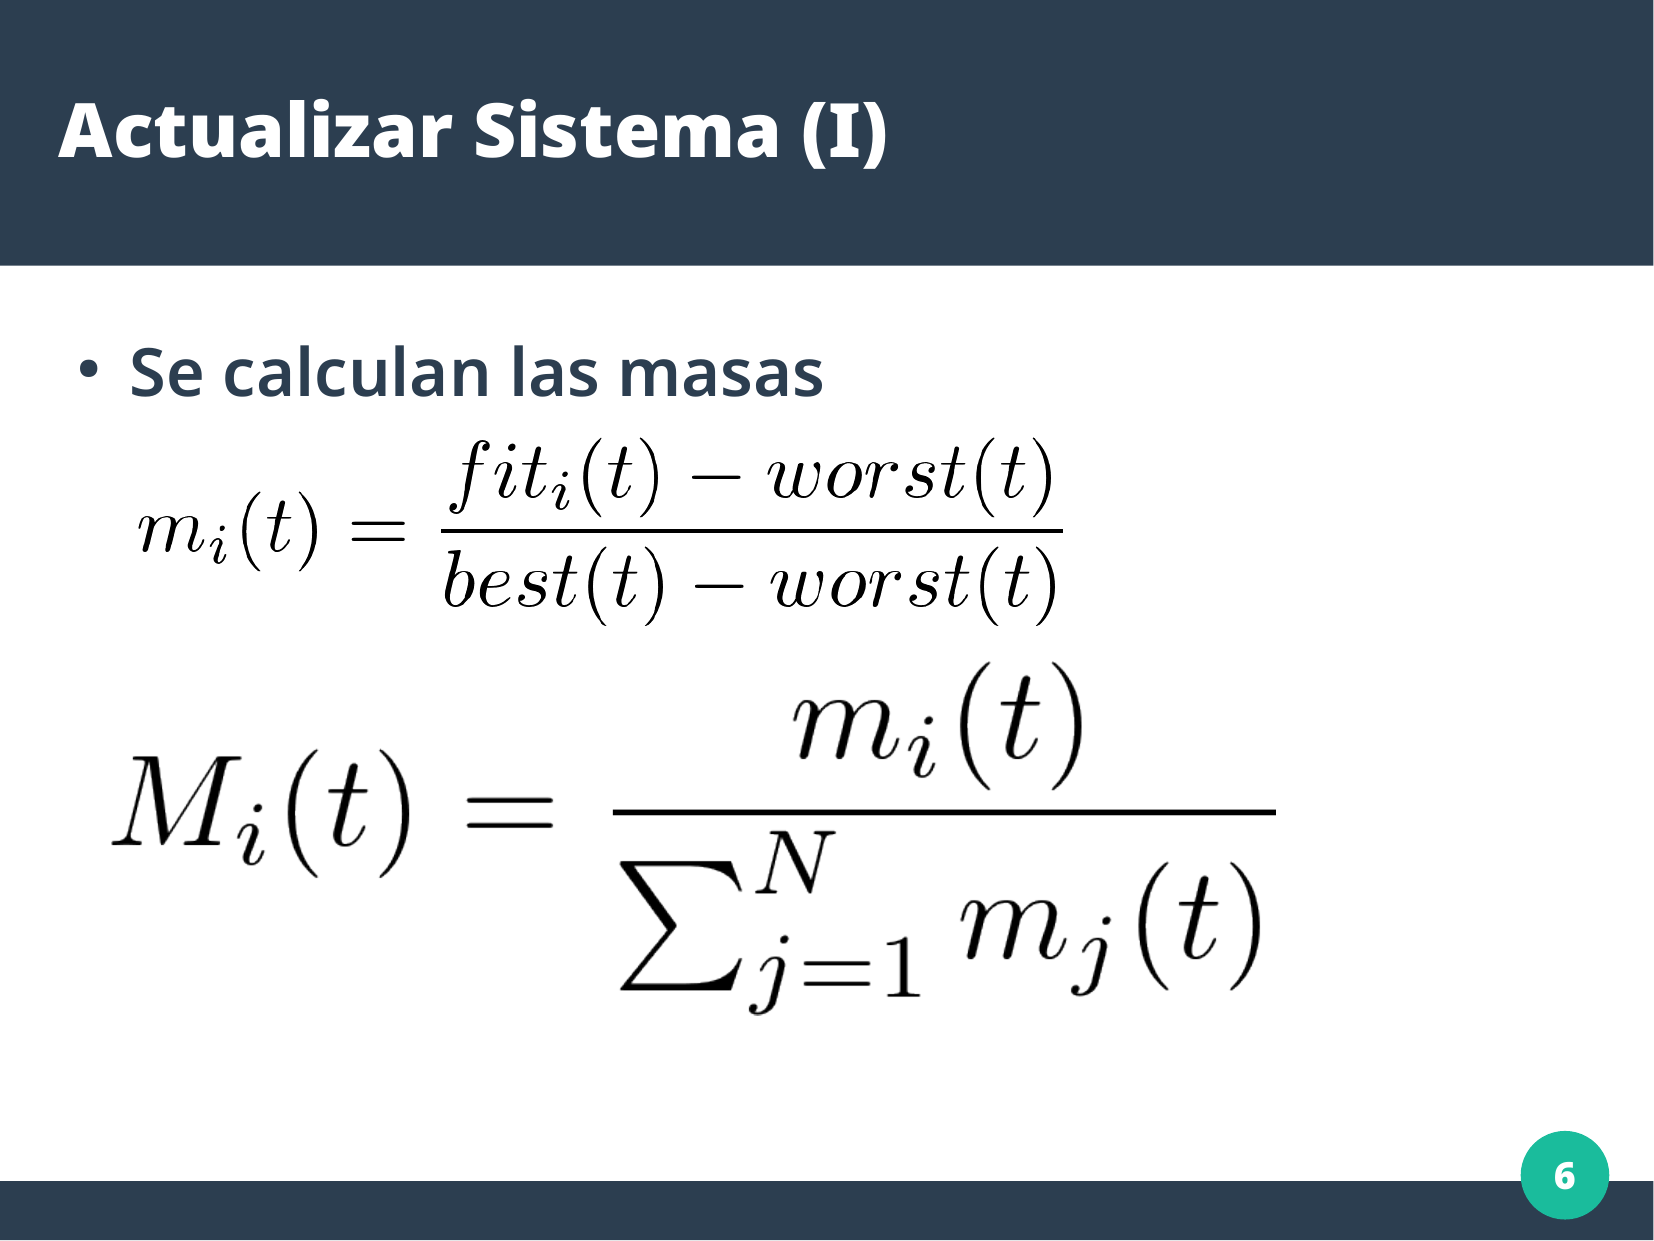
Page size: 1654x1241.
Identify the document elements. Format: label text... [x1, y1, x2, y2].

title Actualizar Sistema (I) [59, 49, 1595, 207]
list Se calculan las masas [59, 324, 1595, 1152]
picture [138, 437, 1063, 626]
picture [111, 661, 1276, 1016]
